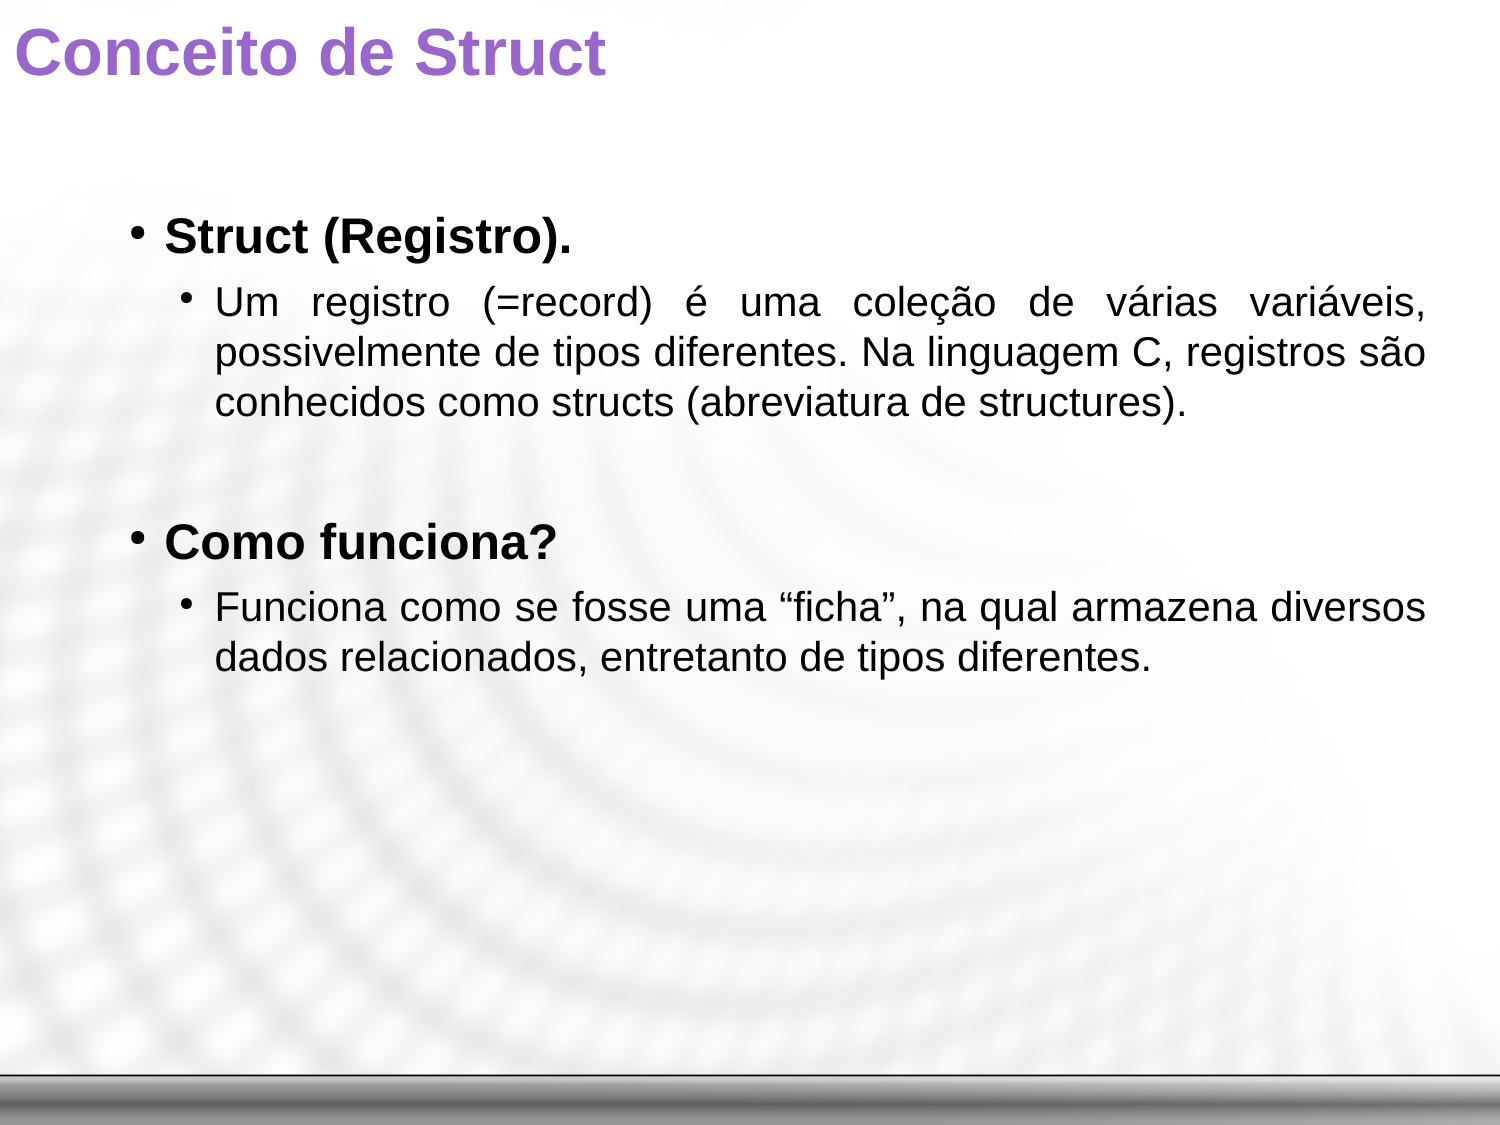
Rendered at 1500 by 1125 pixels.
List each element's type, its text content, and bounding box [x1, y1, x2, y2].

title Conceito de Struct [0, 0, 1353, 102]
picture [0, 0, 1500, 1125]
list Struct (Registro). Um registro (=record) é uma coleção de várias variáveis, possivelmente de tipos diferentes. Na linguagem C, registros são conhecidos como structs (abreviatura de structures). Como funciona? Funciona como se fosse uma “ficha”, na qual armazena diversos dados relacionados, entretanto de tipos diferentes. [58, 196, 1442, 1036]
